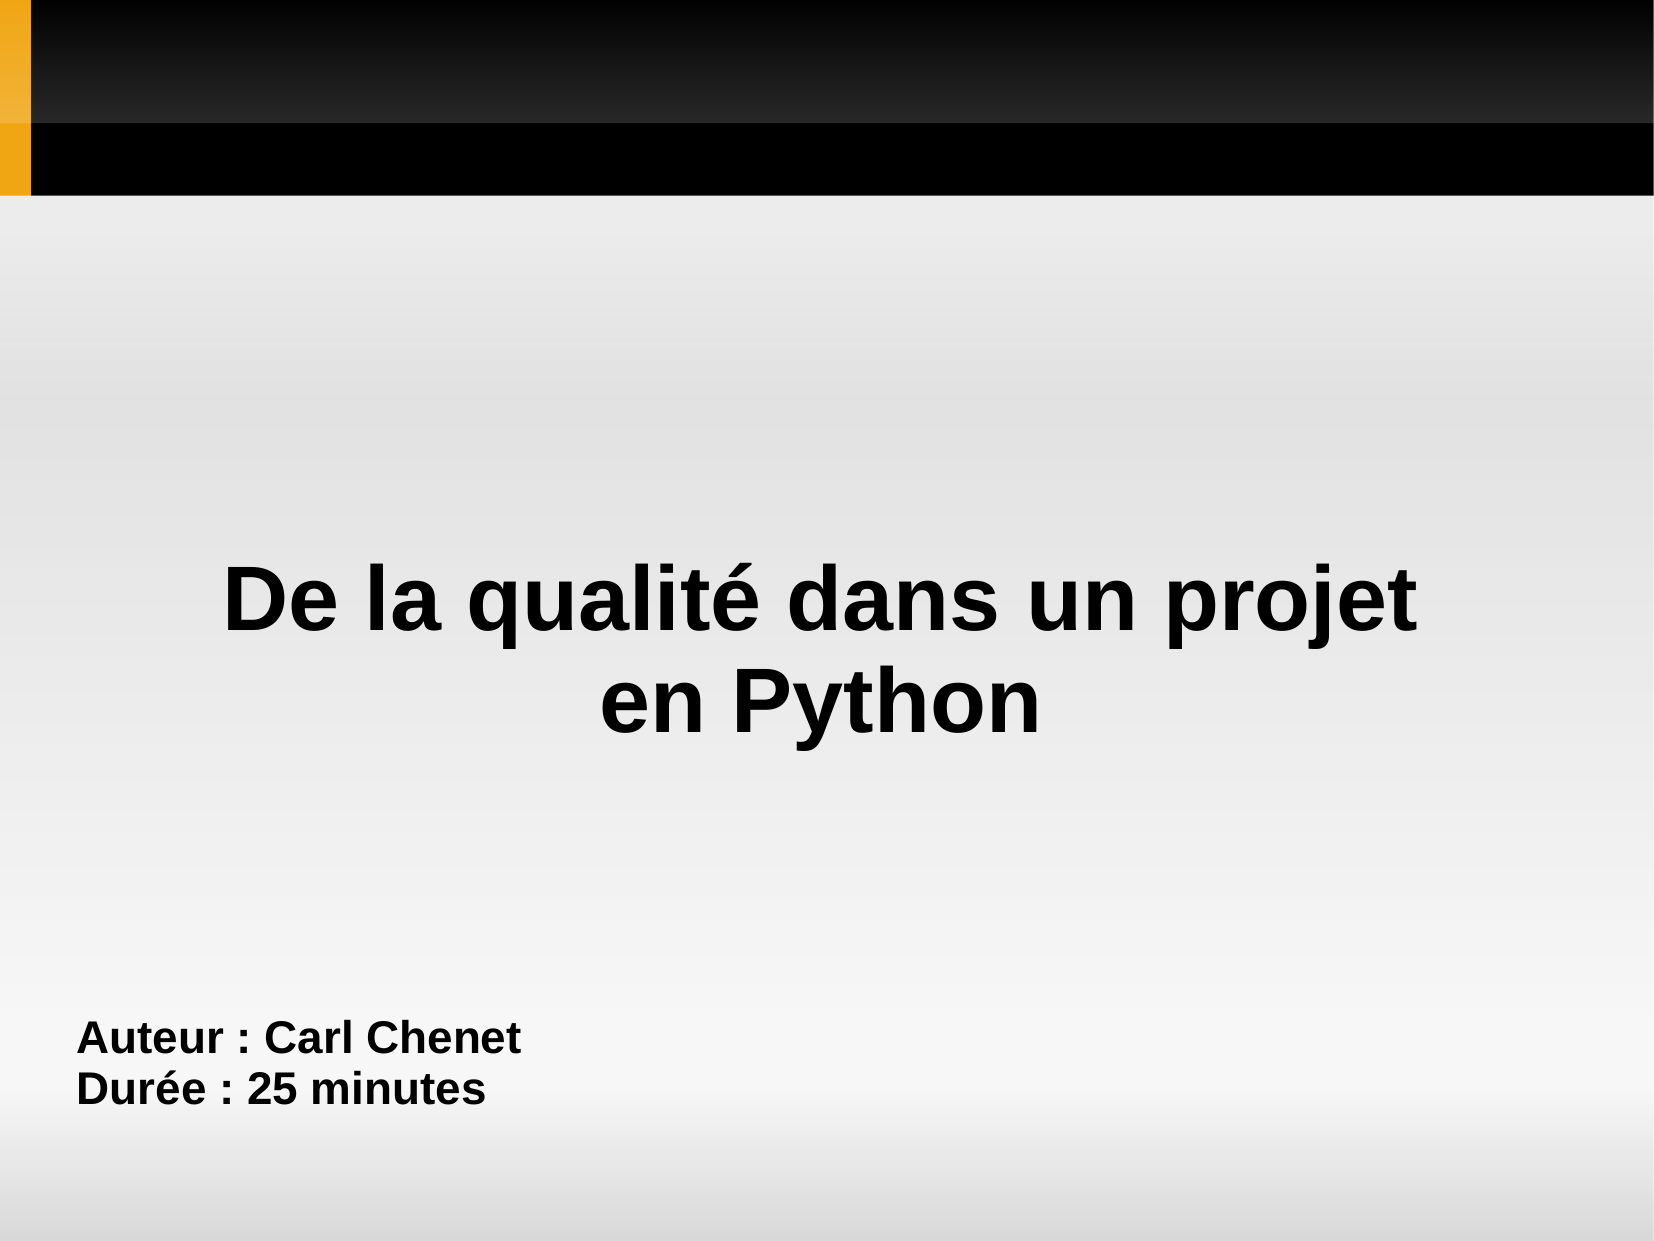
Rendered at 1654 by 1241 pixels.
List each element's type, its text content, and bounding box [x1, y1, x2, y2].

picture [0, 0, 1654, 1241]
title Auteur : Carl Chenet Durée : 25 minutes [76, 959, 1565, 1167]
title De la qualité dans un projet en Python [76, 531, 1565, 768]
